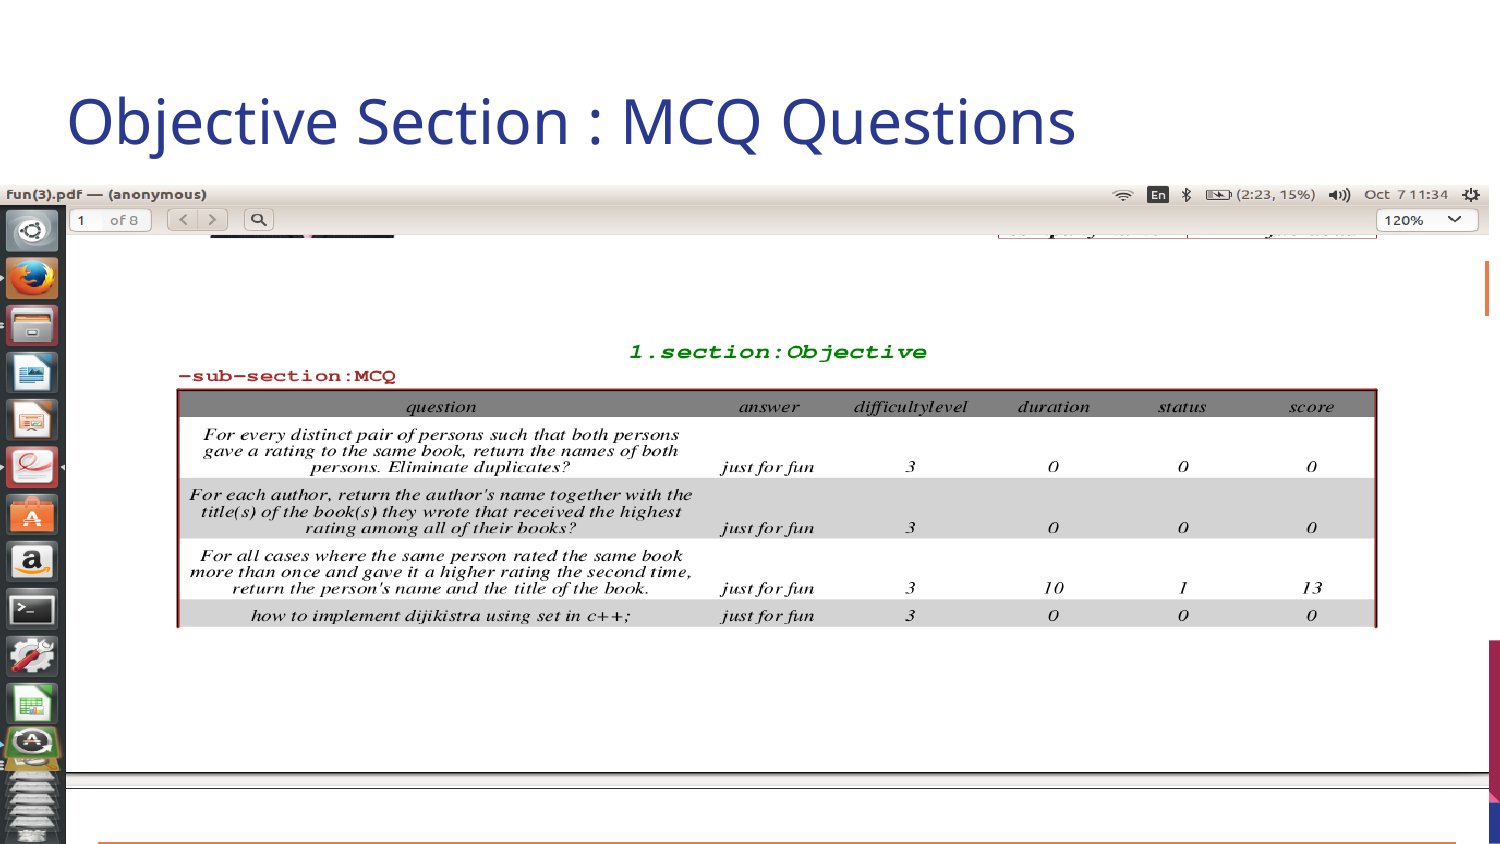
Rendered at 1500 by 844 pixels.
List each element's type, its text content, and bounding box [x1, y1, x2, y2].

title Objective Section : MCQ Questions [51, 67, 1449, 167]
picture [0, 184, 1489, 844]
